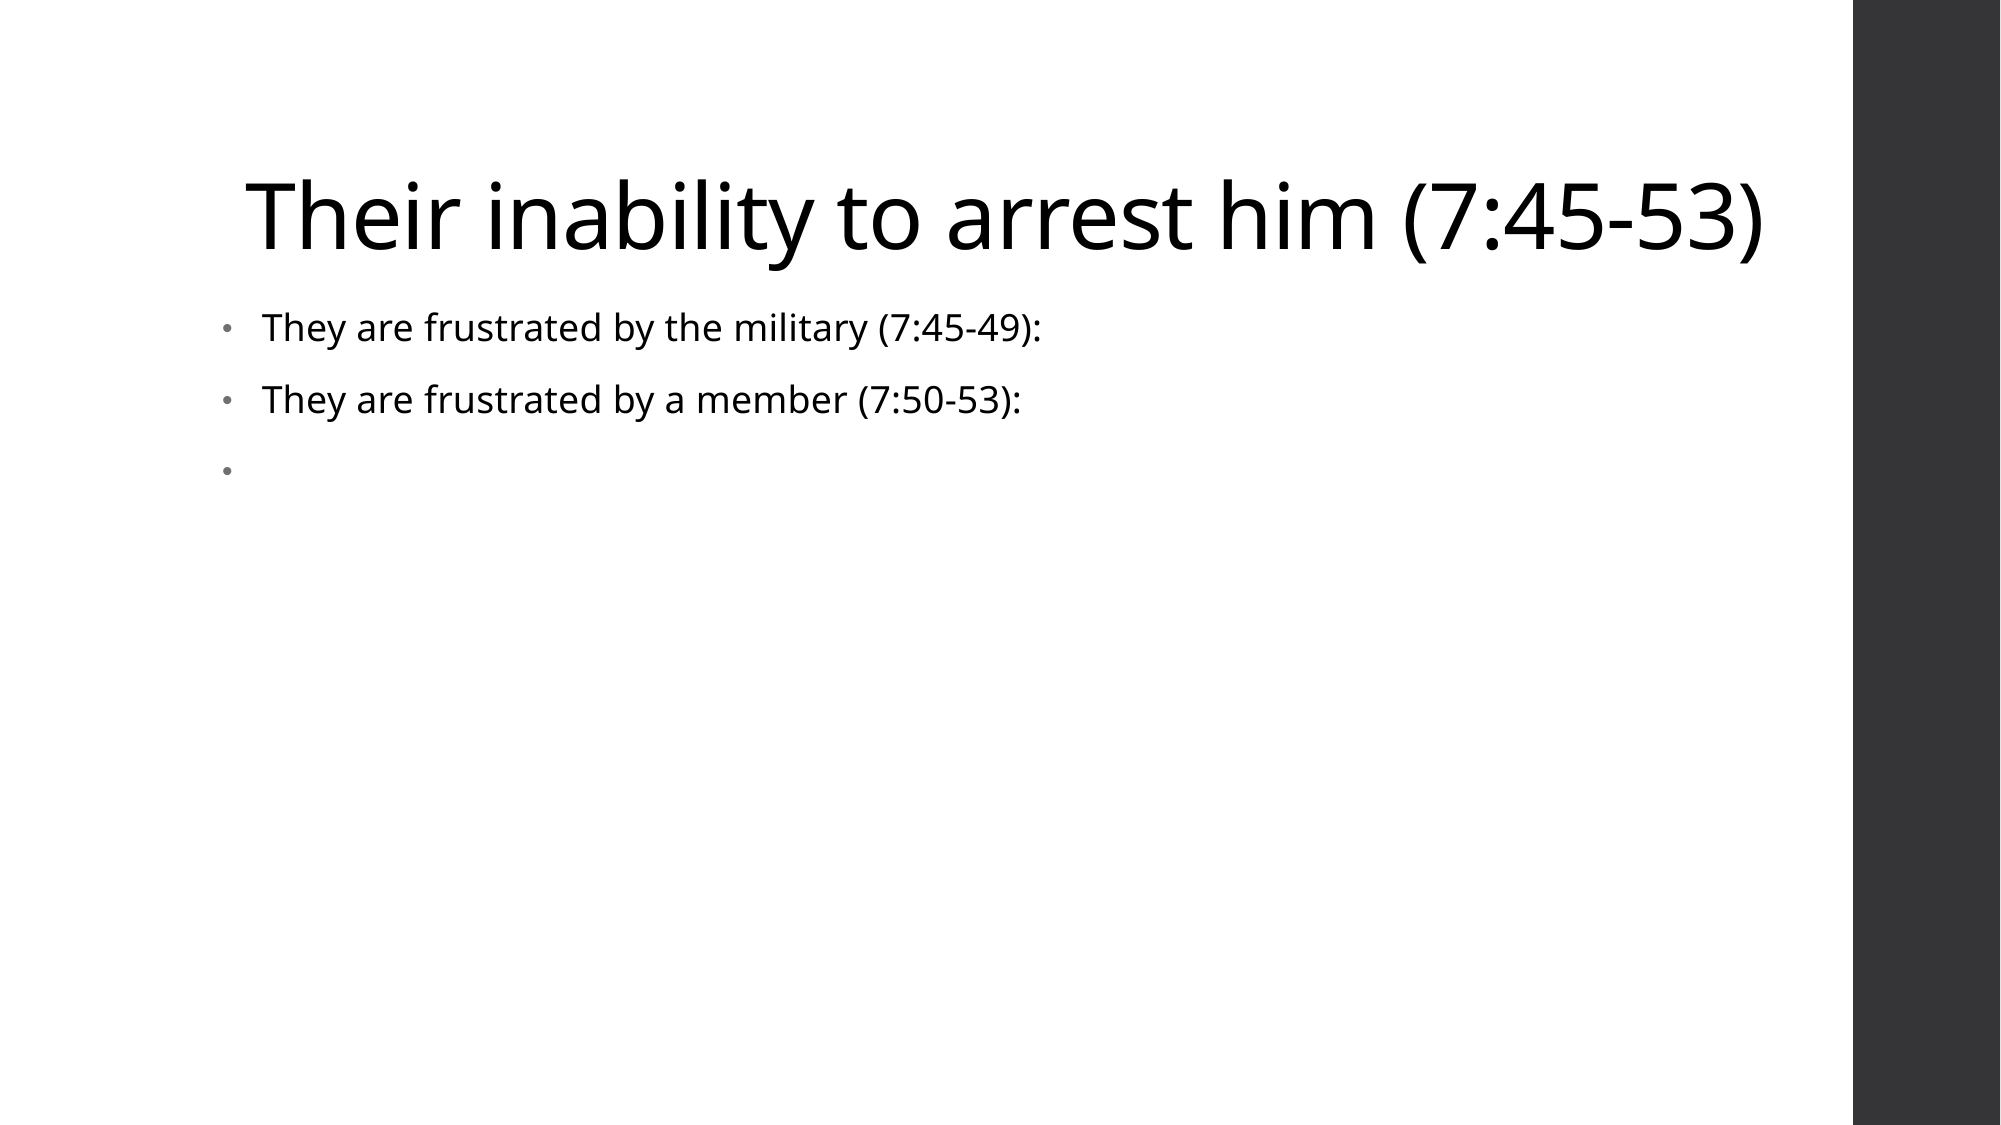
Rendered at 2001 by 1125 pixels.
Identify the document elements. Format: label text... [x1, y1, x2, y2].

list They are frustrated by the military (7:45-49): They are frustrated by a member (7:50-53): [206, 299, 1617, 1014]
title Their inability to arrest him (7:45-53) [206, 60, 1797, 278]
